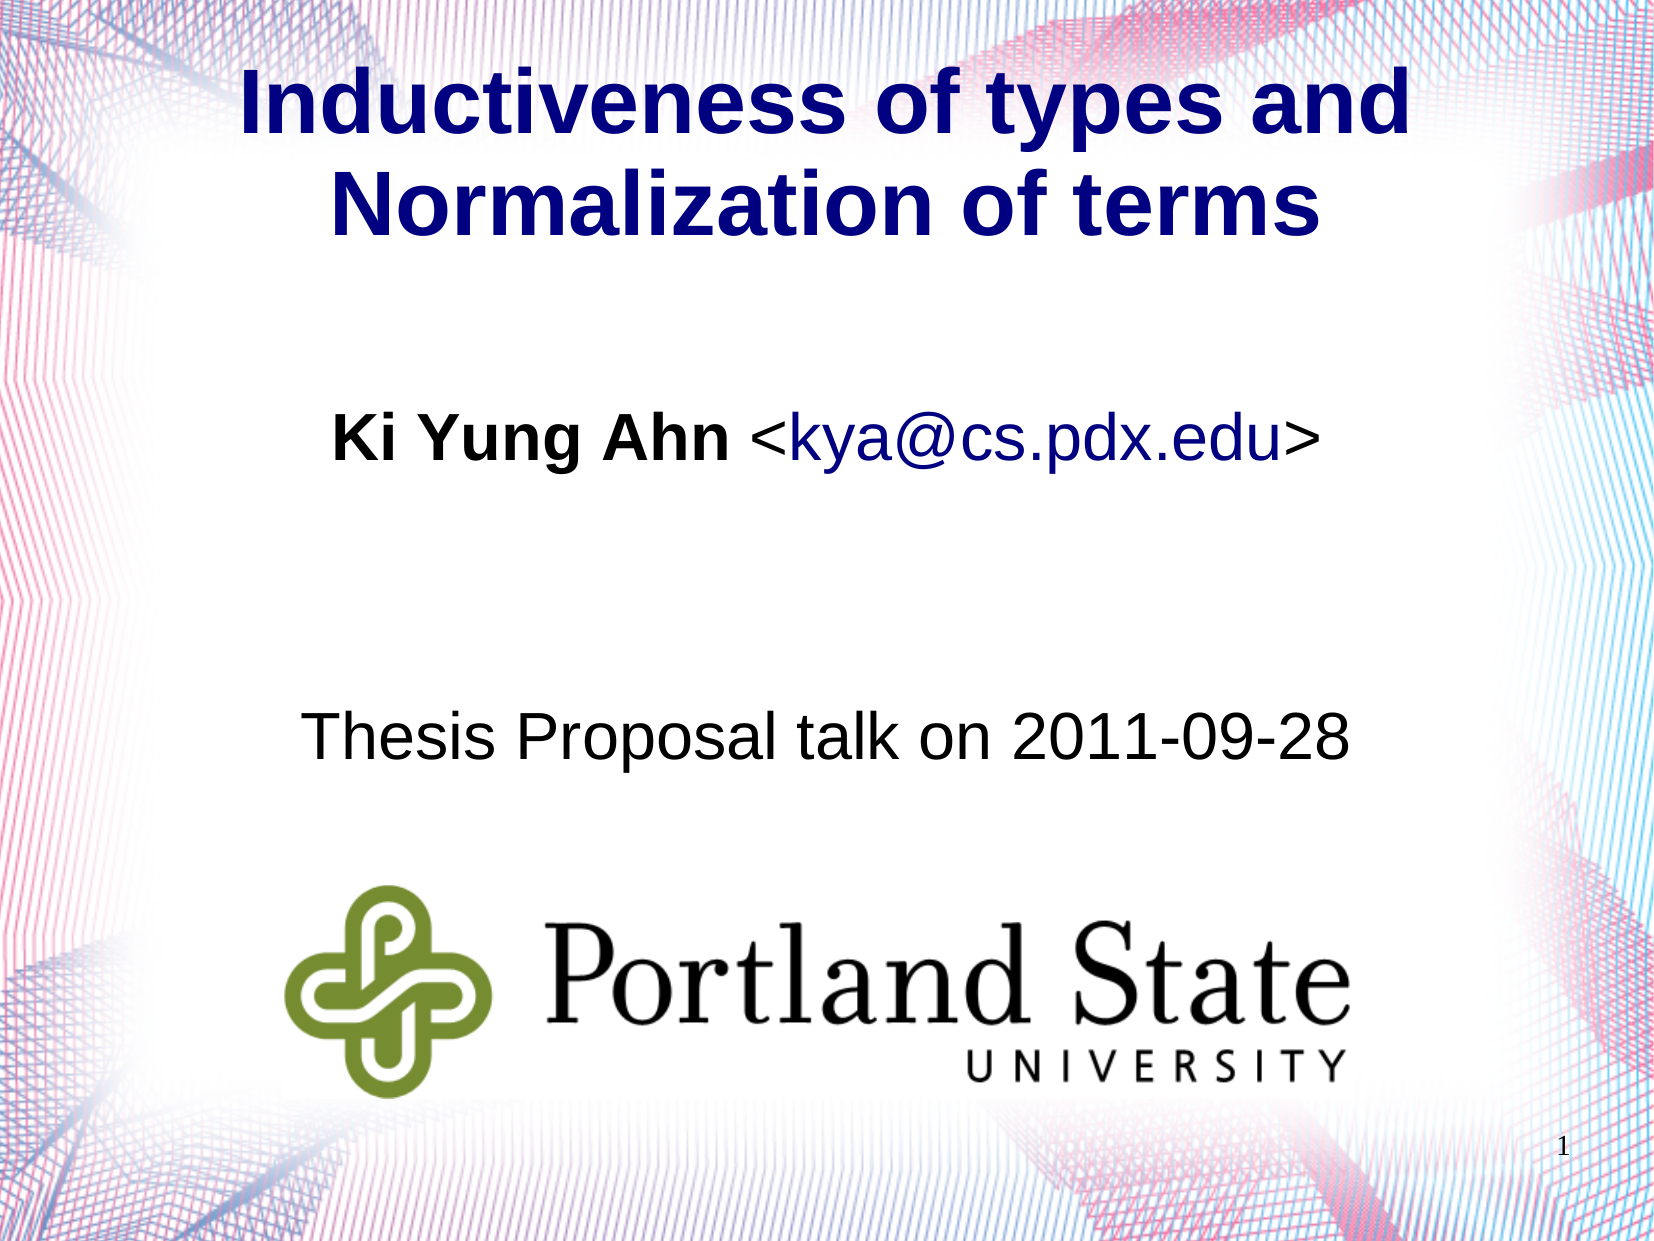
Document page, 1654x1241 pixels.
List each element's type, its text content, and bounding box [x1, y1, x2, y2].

subtitle Ki Yung Ahn <kya@cs.pdx.edu> Thesis Proposal talk on 2011-09-28 [82, 290, 1571, 1109]
picture [0, 0, 1654, 1241]
title Inductiveness of types and Normalization of terms [82, 49, 1571, 257]
